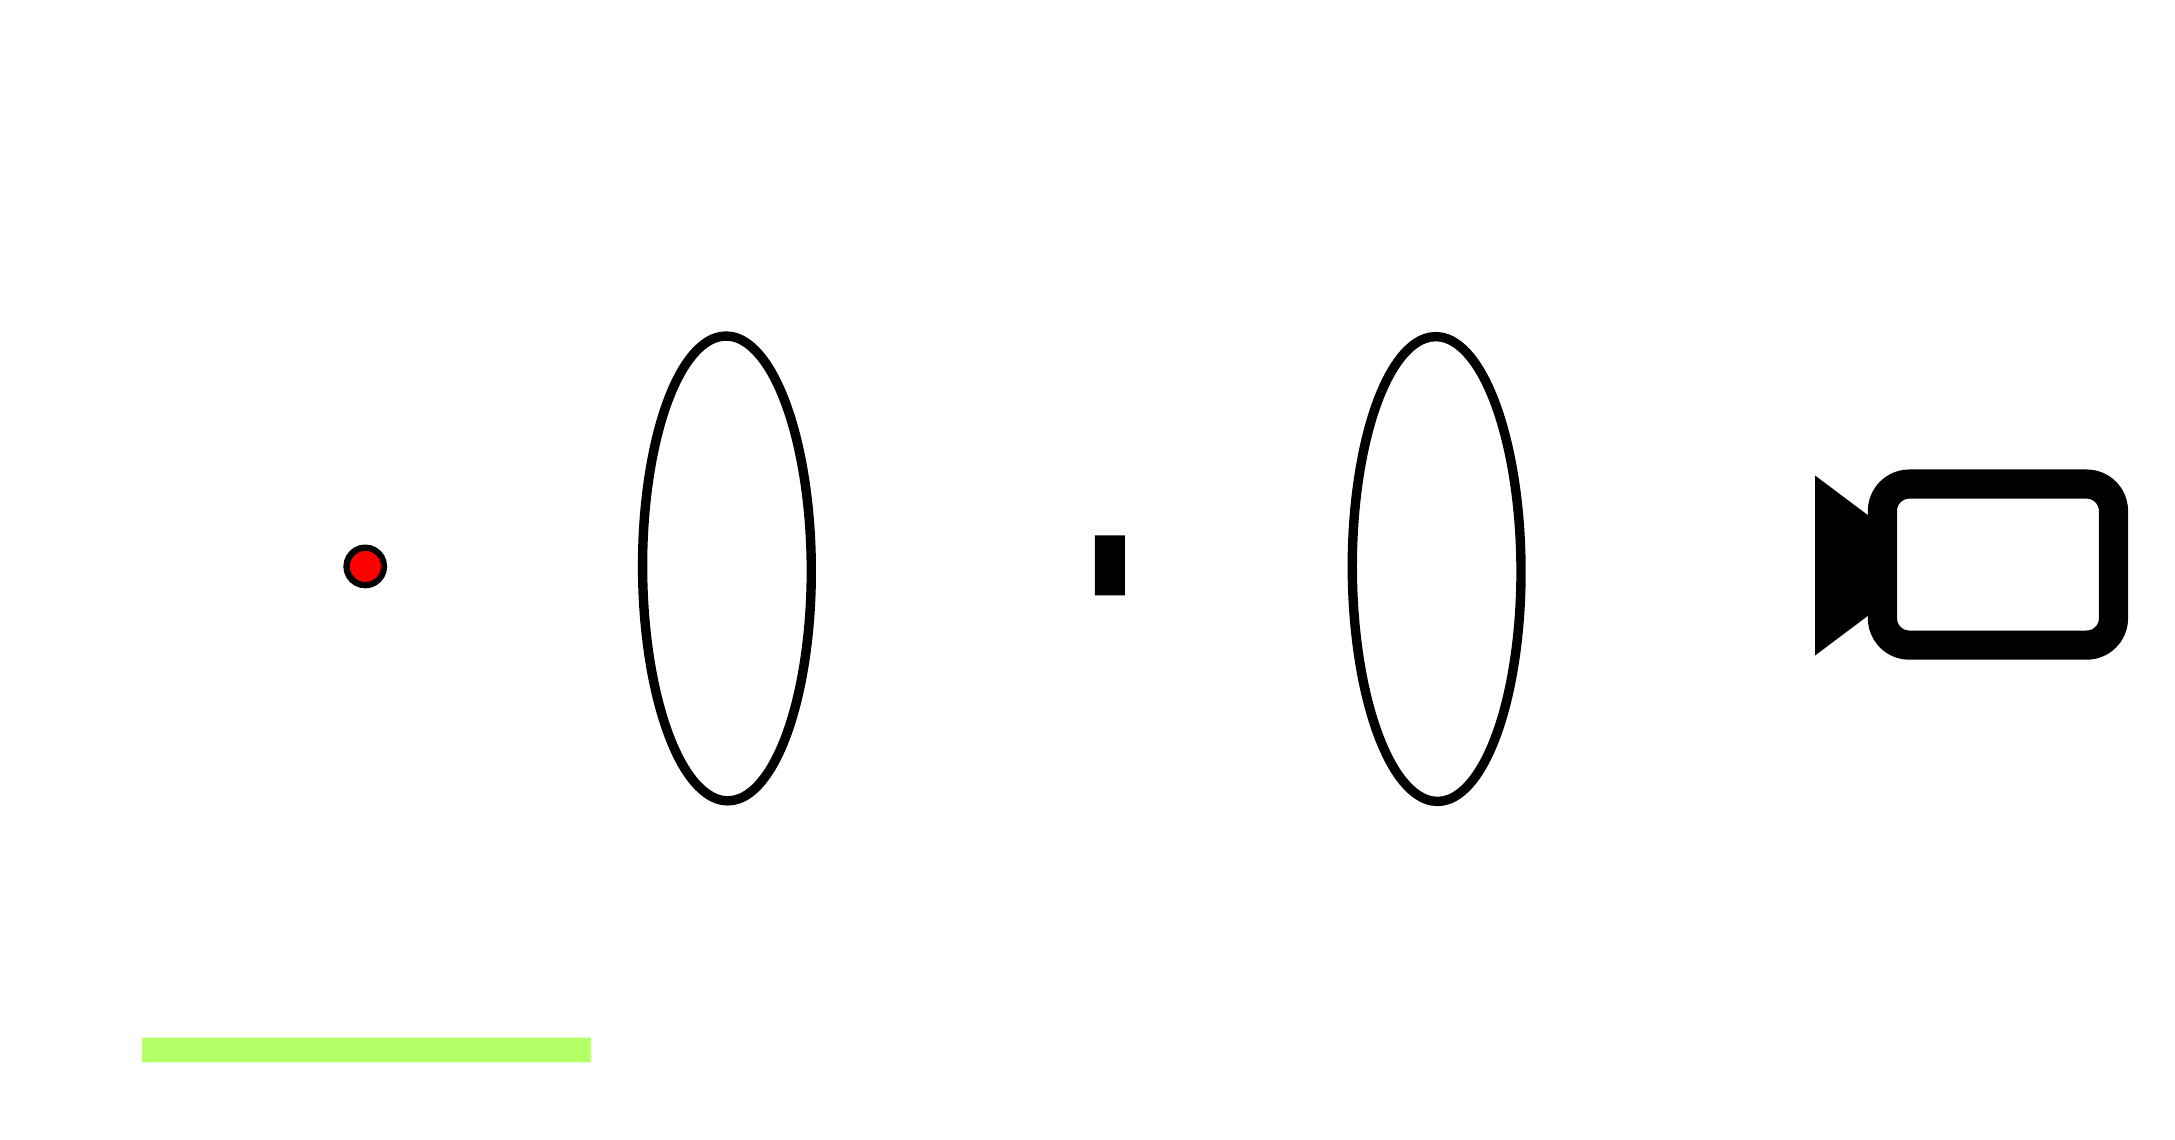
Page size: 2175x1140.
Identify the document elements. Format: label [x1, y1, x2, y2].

text_box [1815, 475, 1876, 656]
text_box [1094, 535, 1125, 596]
text_box [642, 336, 812, 801]
text_box [346, 547, 385, 586]
text_box [1882, 484, 2114, 646]
text_box [1352, 336, 1522, 802]
